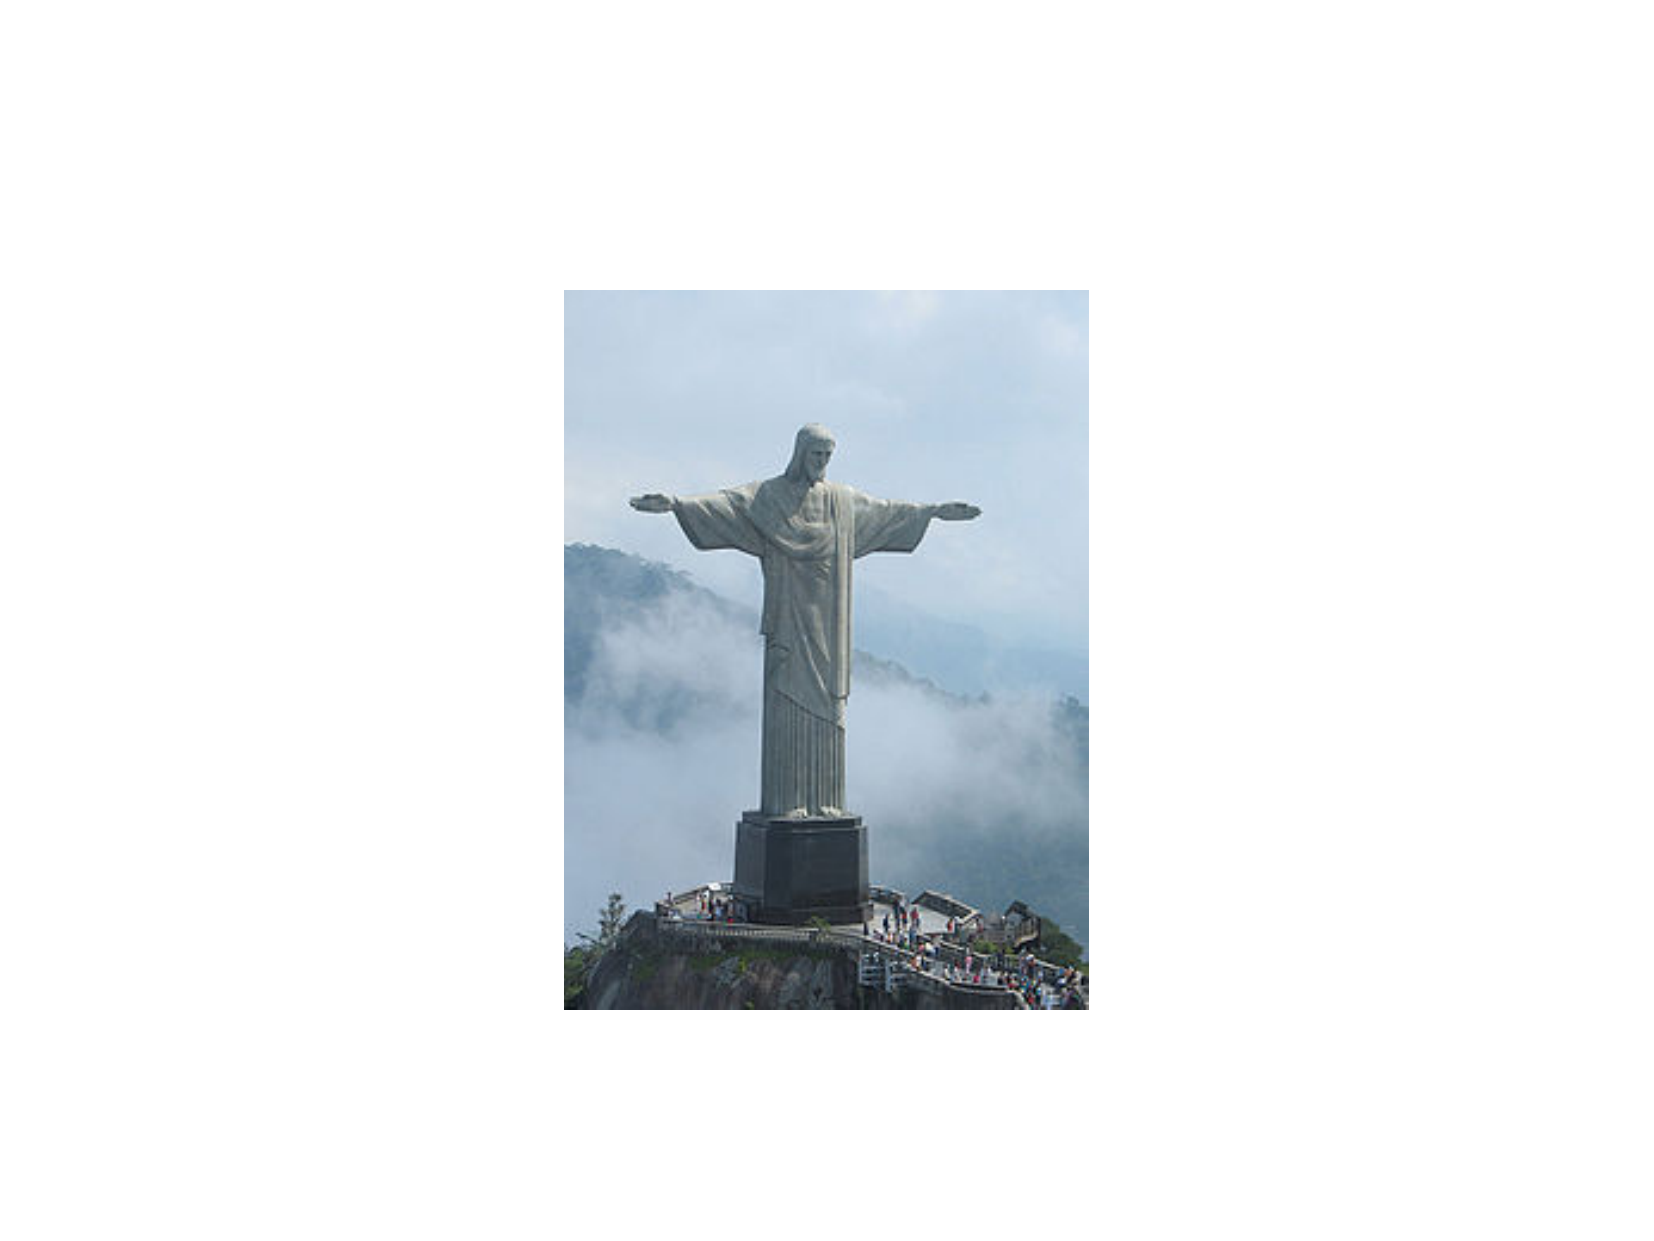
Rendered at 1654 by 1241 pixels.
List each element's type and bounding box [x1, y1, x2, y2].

picture [564, 290, 1089, 1010]
